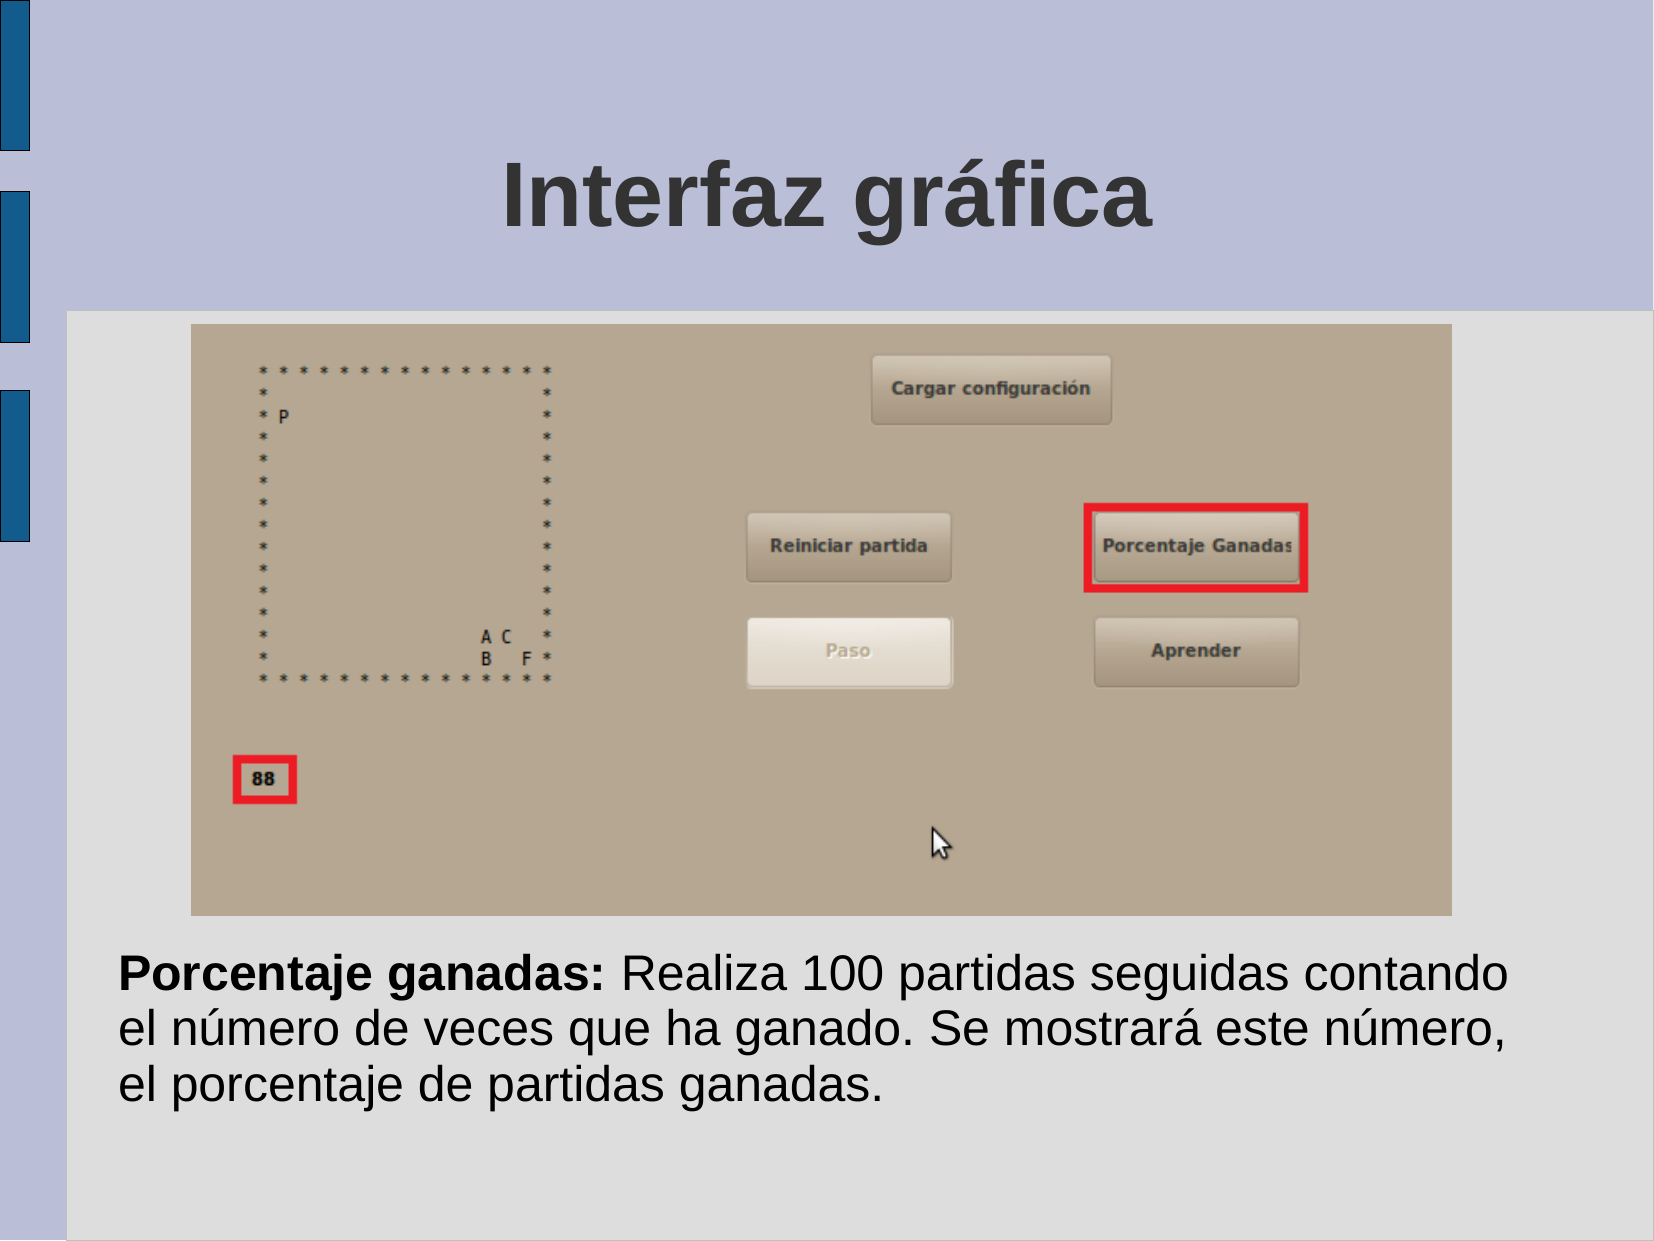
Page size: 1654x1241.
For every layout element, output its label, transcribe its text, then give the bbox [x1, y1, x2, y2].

title Interfaz gráfica [121, 98, 1534, 291]
picture [191, 324, 1452, 916]
list Porcentaje ganadas: Realiza 100 partidas seguidas contando el número de veces que ha ganado. Se mostrará este número, el porcentaje de partidas ganadas. [118, 944, 1531, 1182]
